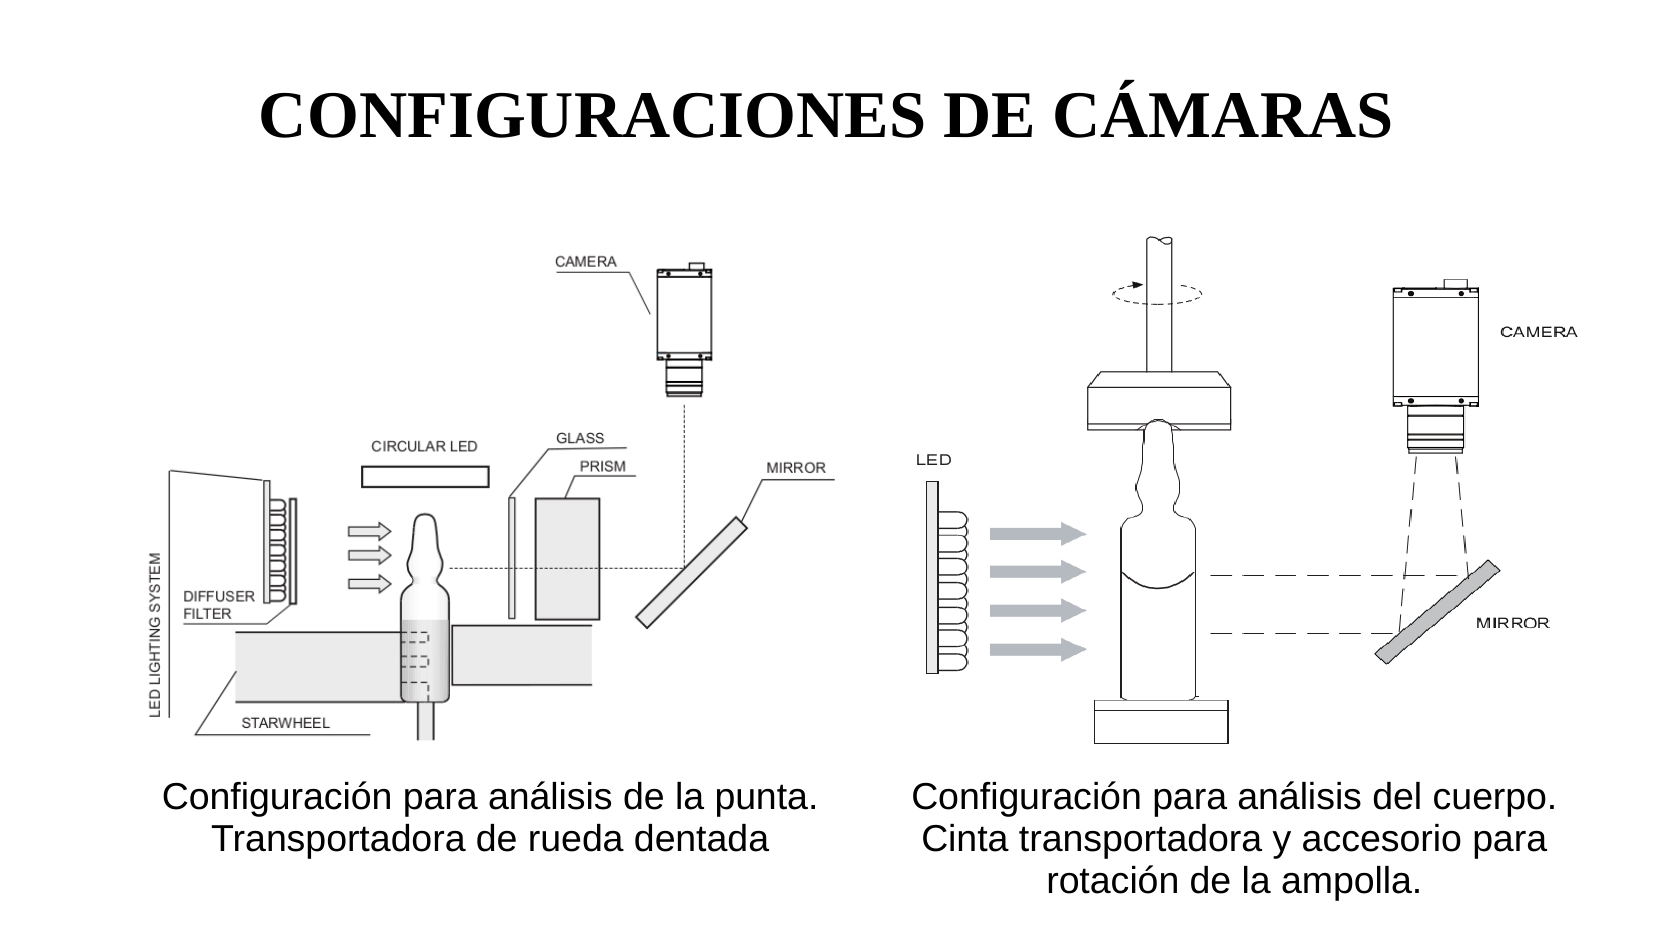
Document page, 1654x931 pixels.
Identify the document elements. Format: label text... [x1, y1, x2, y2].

title CONFIGURACIONES DE CÁMARAS [82, 37, 1571, 193]
text_box Configuración para análisis del cuerpo. Cinta transportadora y accesorio para rotación de la ampolla. [874, 767, 1595, 909]
text_box Configuración para análisis de la punta. Transportadora de rueda dentada [129, 767, 851, 867]
picture [885, 224, 1595, 756]
picture [120, 235, 839, 775]
